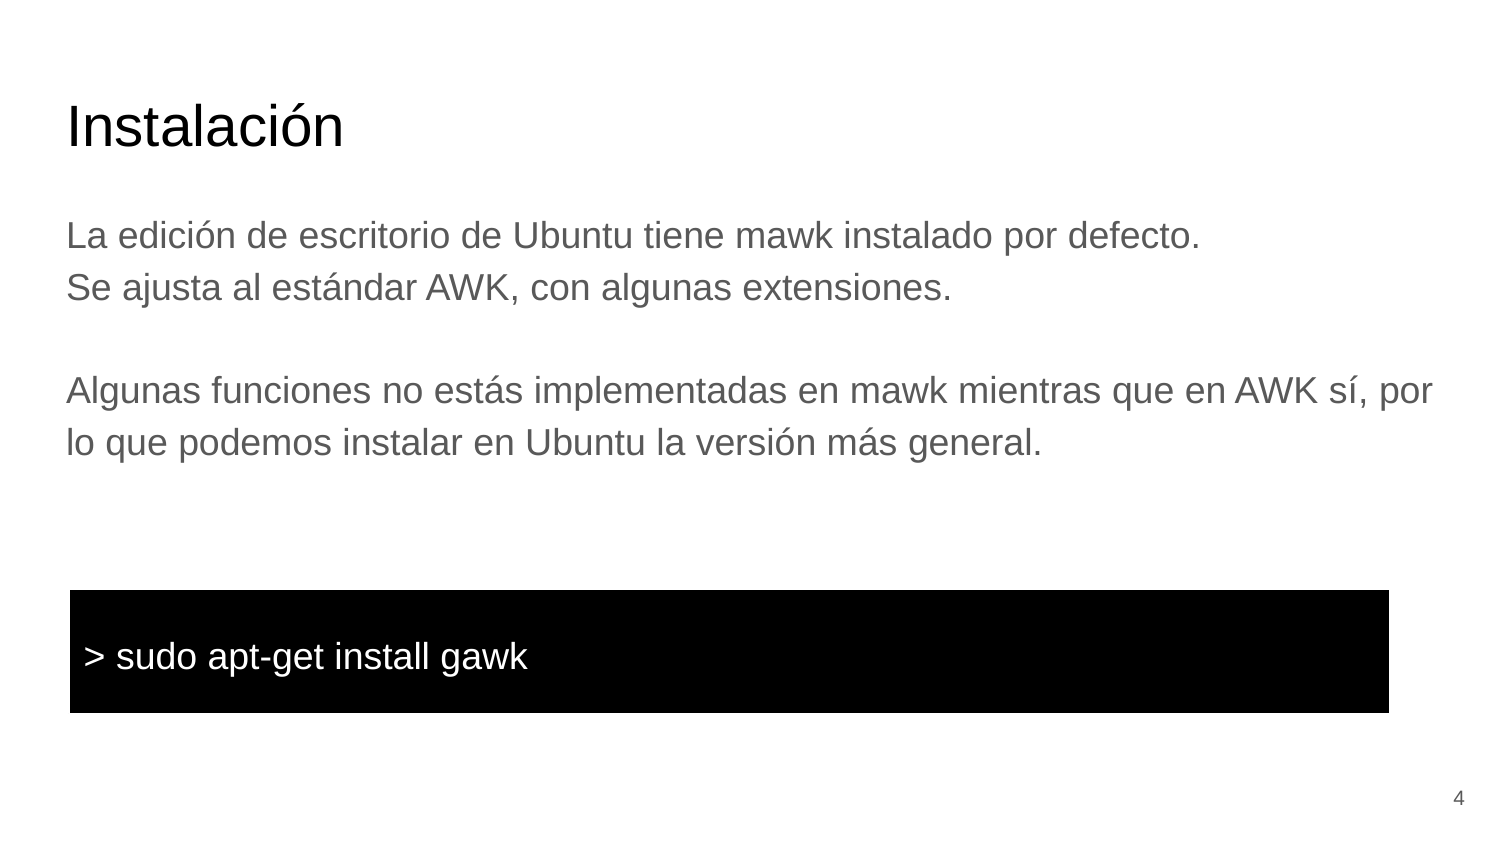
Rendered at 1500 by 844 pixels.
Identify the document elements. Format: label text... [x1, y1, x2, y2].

list La edición de escritorio de Ubuntu tiene mawk instalado por defecto. Se ajusta al estándar AWK, con algunas extensiones. Algunas funciones no estás implementadas en mawk mientras que en AWK sí, por lo que podemos instalar en Ubuntu la versión más general. [51, 189, 1449, 637]
title Instalación [51, 72, 1449, 167]
slide_number <number> [1389, 764, 1480, 830]
text_box > sudo apt-get install gawk [68, 589, 1390, 714]
